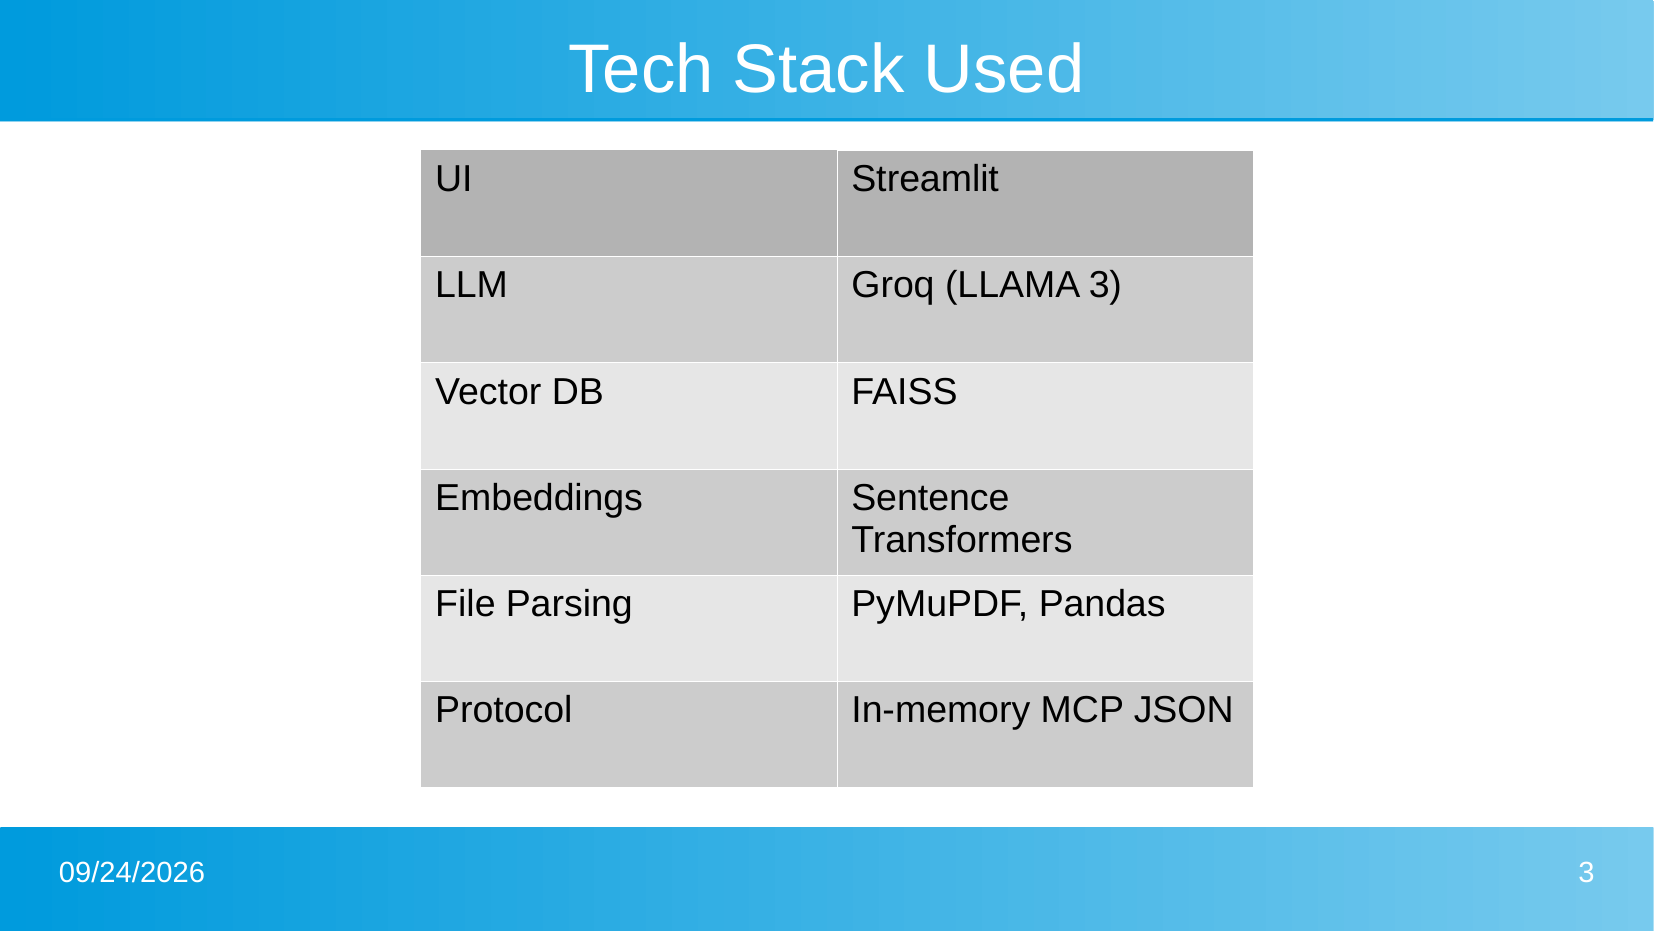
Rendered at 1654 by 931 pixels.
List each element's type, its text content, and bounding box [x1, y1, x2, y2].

table_cell Embeddings [421, 470, 837, 575]
table_cell Sentence Transformers [838, 470, 1253, 575]
table_cell FAISS [838, 363, 1253, 469]
table_cell Protocol [421, 682, 837, 787]
table_cell PyMuPDF, Pandas [838, 576, 1253, 681]
table_header UI [421, 150, 837, 256]
table_cell File Parsing [421, 576, 837, 681]
table_cell Vector DB [421, 363, 837, 469]
title Tech Stack Used [59, 29, 1595, 108]
table_cell Groq (LLAMA 3) [838, 257, 1253, 362]
table_header Streamlit [838, 151, 1253, 256]
table_cell In-memory MCP JSON [838, 682, 1253, 787]
table_cell LLM [421, 257, 837, 362]
